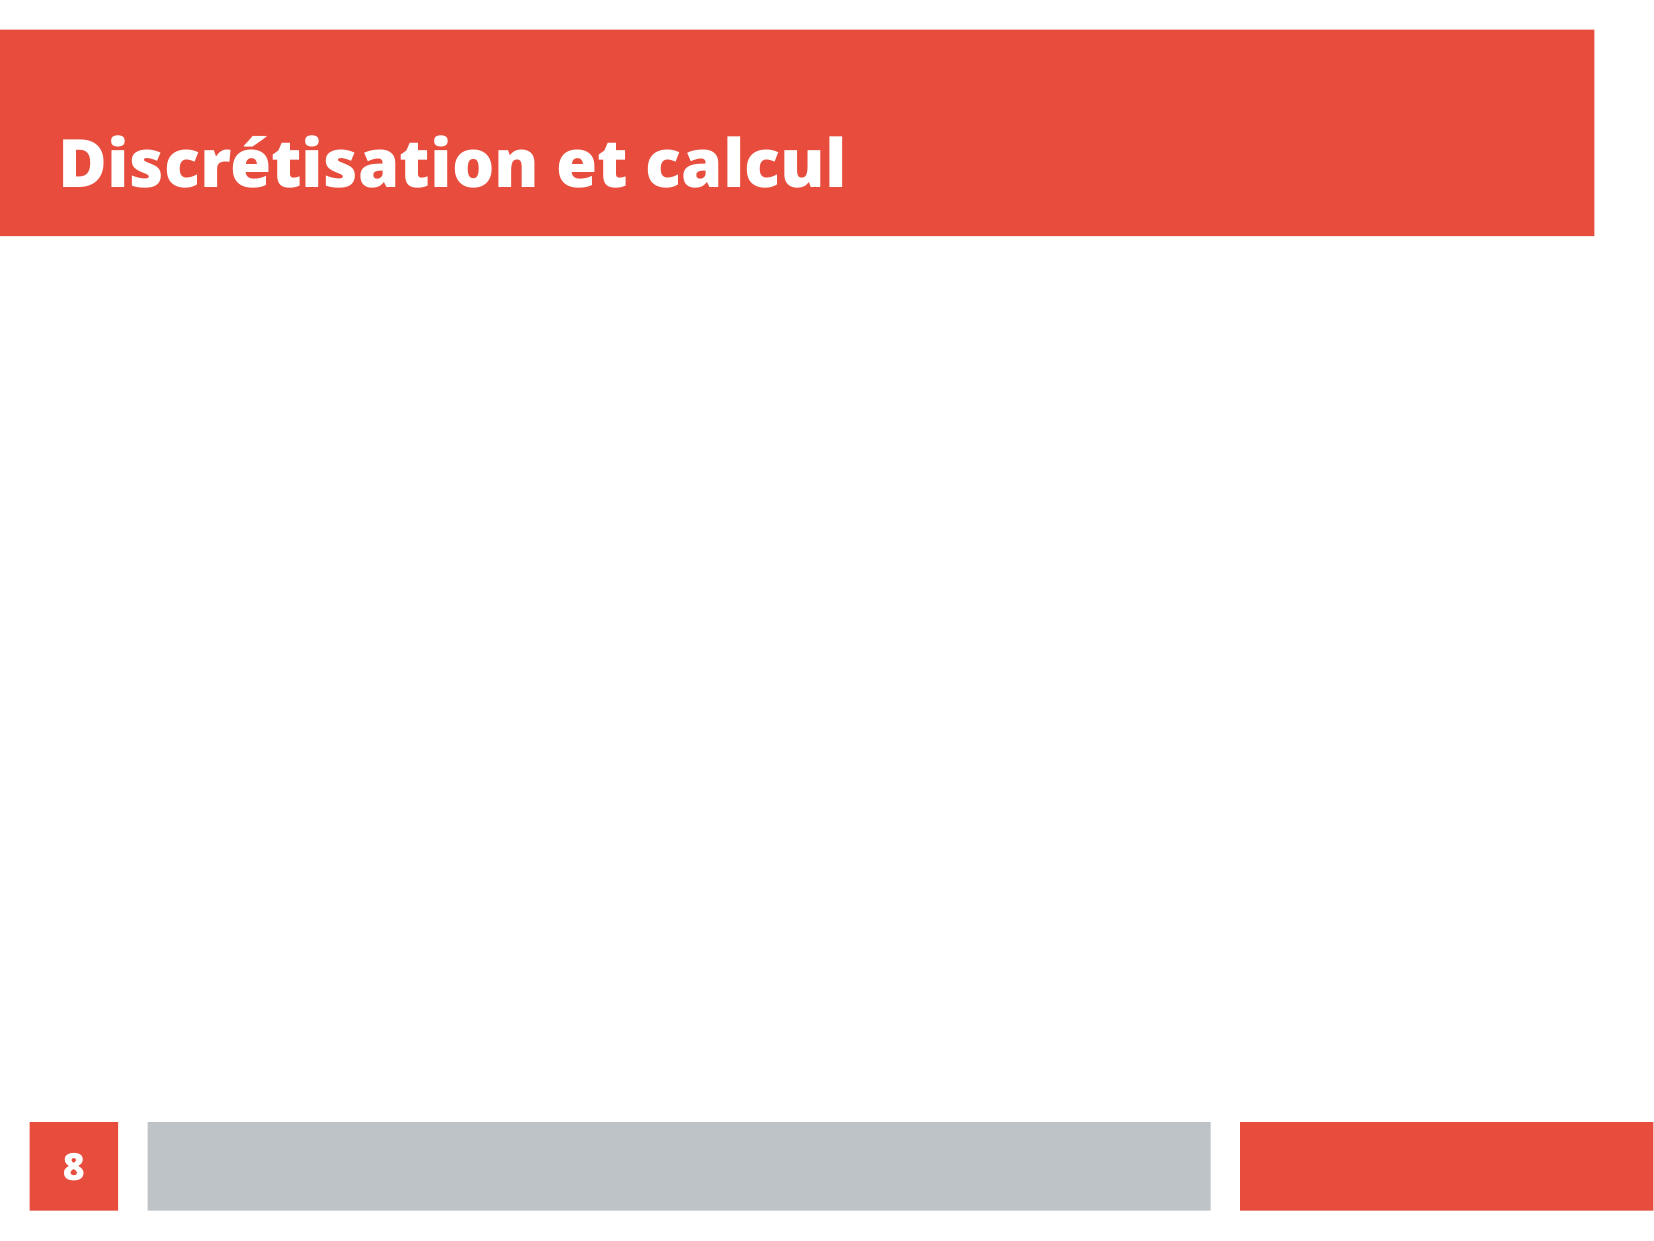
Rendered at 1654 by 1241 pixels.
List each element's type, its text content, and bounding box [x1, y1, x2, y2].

title Discrétisation et calcul [59, 59, 1595, 207]
